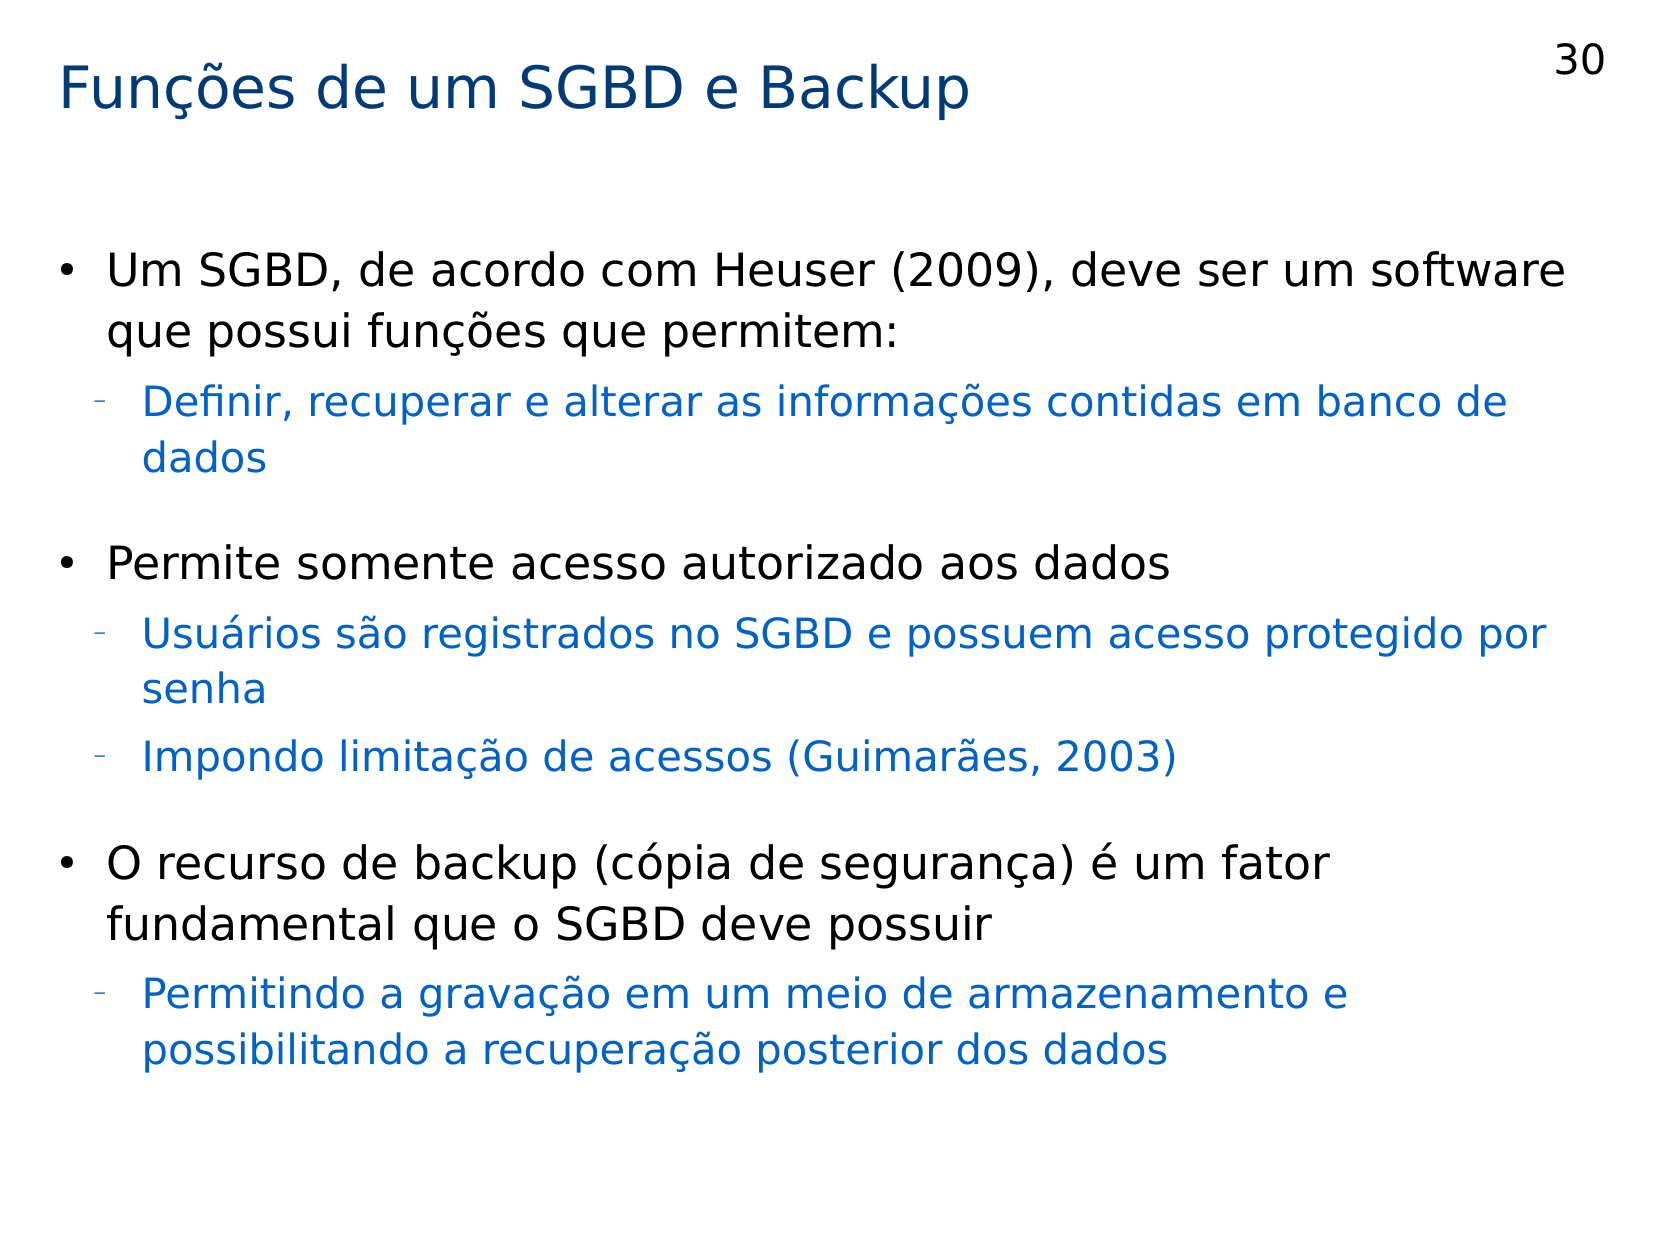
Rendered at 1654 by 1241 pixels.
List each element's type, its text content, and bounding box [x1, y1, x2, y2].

list Um SGBD, de acordo com Heuser (2009), deve ser um software que possui funções que permitem: Definir, recuperar e alterar as informações contidas em banco de dados Permite somente acesso autorizado aos dados Usuários são registrados no SGBD e possuem acesso protegido por senha Impondo limitação de acessos (Guimarães, 2003) O recurso de backup (cópia de segurança) é um fator fundamental que o SGBD deve possuir Permitindo a gravação em um meio de armazenamento e possibilitando a recuperação posterior dos dados [59, 236, 1595, 1211]
title Funções de um SGBD e Backup [59, 29, 1506, 148]
